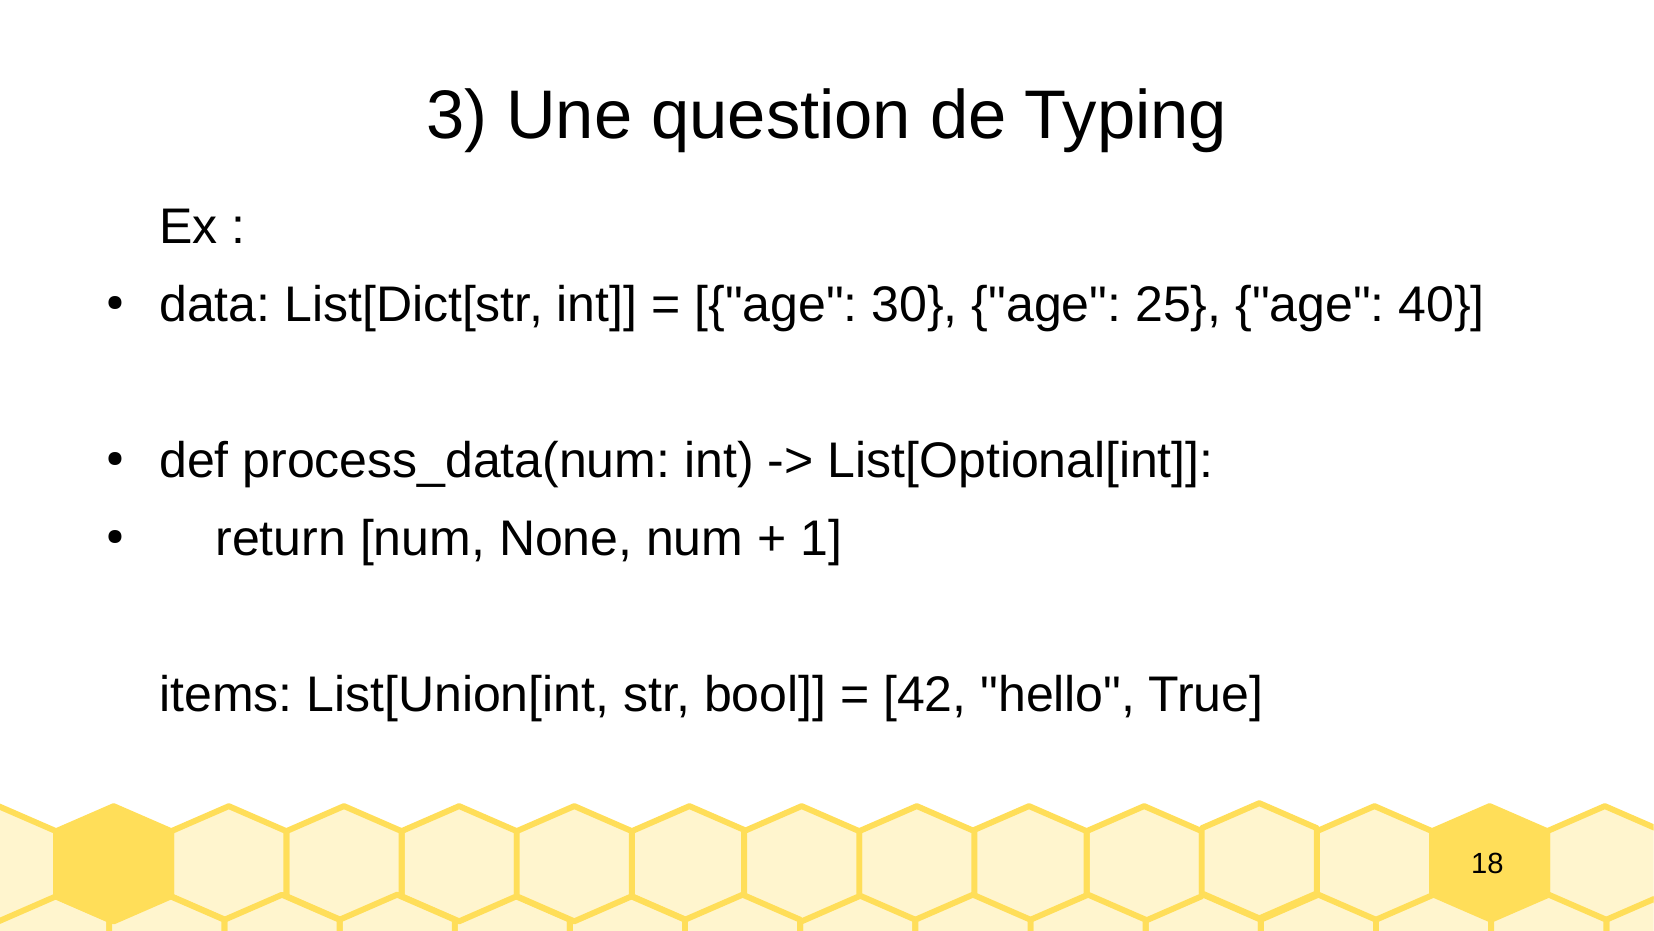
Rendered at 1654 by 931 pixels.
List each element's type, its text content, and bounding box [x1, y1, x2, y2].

list Ex : data: List[Dict[str, int]] = [{"age": 30}, {"age": 25}, {"age": 40}] def process_data(num: int) -> List[Optional[int]]: return [num, None, num + 1] items: List[Union[int, str, bool]] = [42, "hello", True] [88, 198, 1577, 739]
title 3) Une question de Typing [82, 37, 1571, 193]
